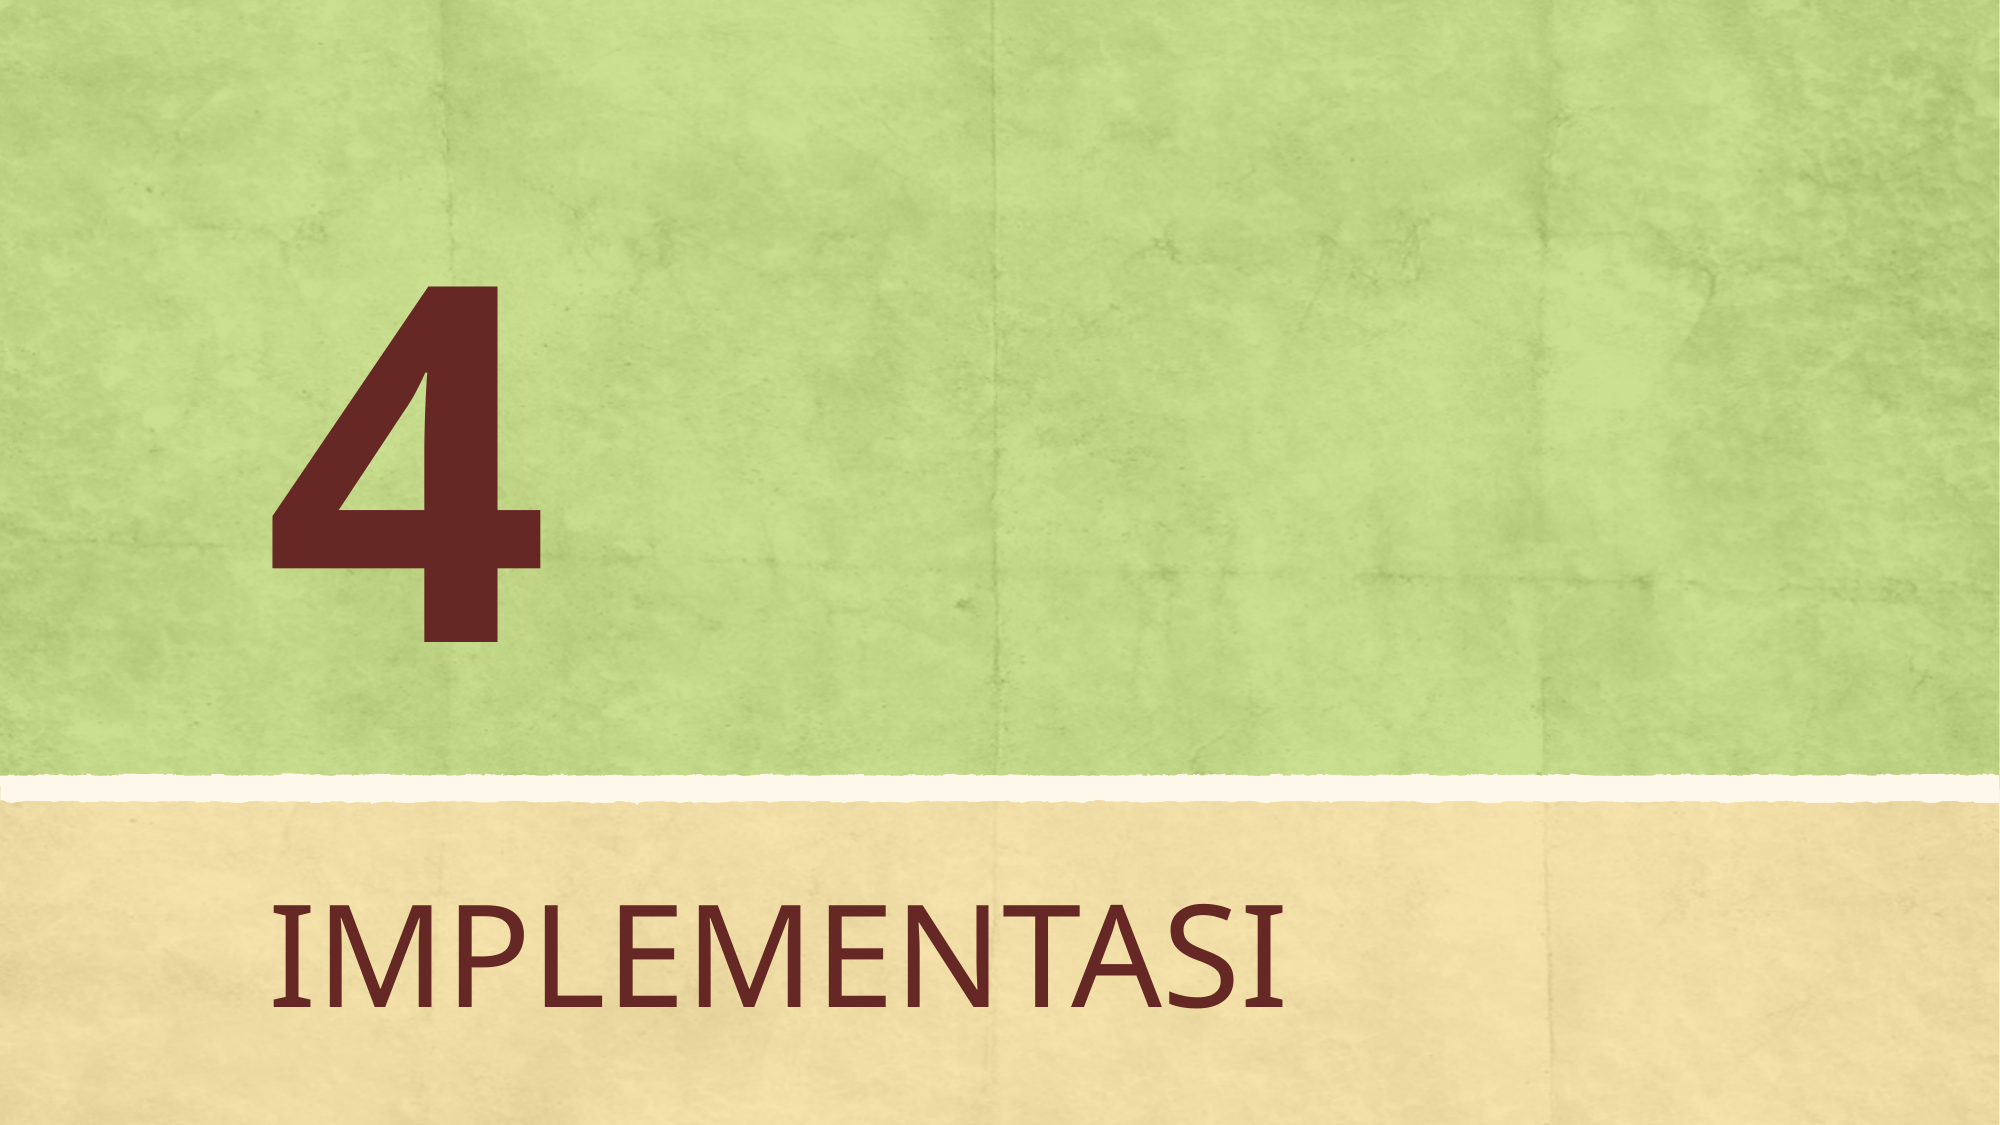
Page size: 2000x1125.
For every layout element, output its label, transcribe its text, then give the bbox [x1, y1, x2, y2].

picture [0, 801, 2000, 1125]
list IMPLEMENTASI [253, 857, 1604, 1046]
title 4 [249, 312, 1750, 750]
